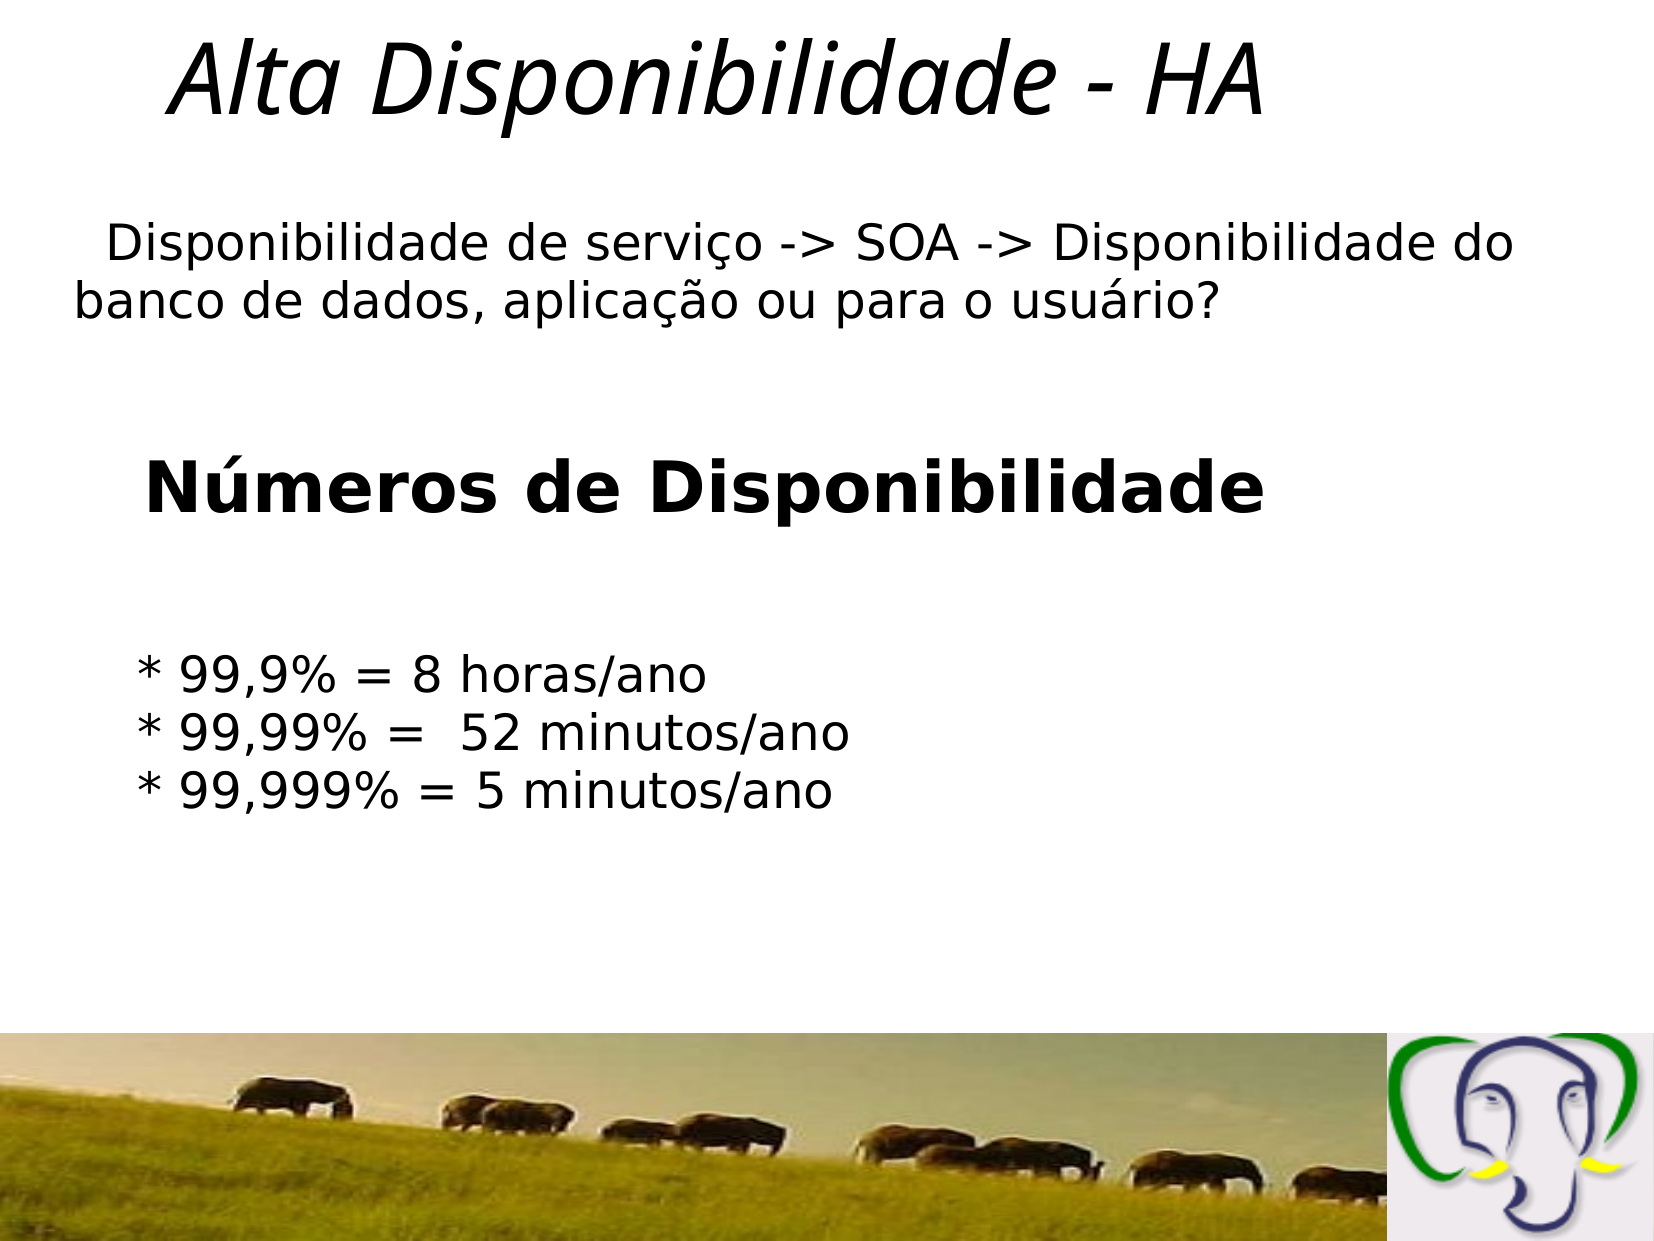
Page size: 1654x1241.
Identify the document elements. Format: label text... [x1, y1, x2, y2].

text_box Disponibilidade de serviço -> SOA -> Disponibilidade do banco de dados, aplicação ou para o usuário? Números de Disponibilidade * 99,9% = 8 horas/ano * 99,99% = 52 minutos/ano * 99,999% = 5 minutos/ano [59, 206, 1595, 829]
text_box Alta Disponibilidade - HA [0, 0, 1654, 207]
picture [0, 1033, 1654, 1241]
